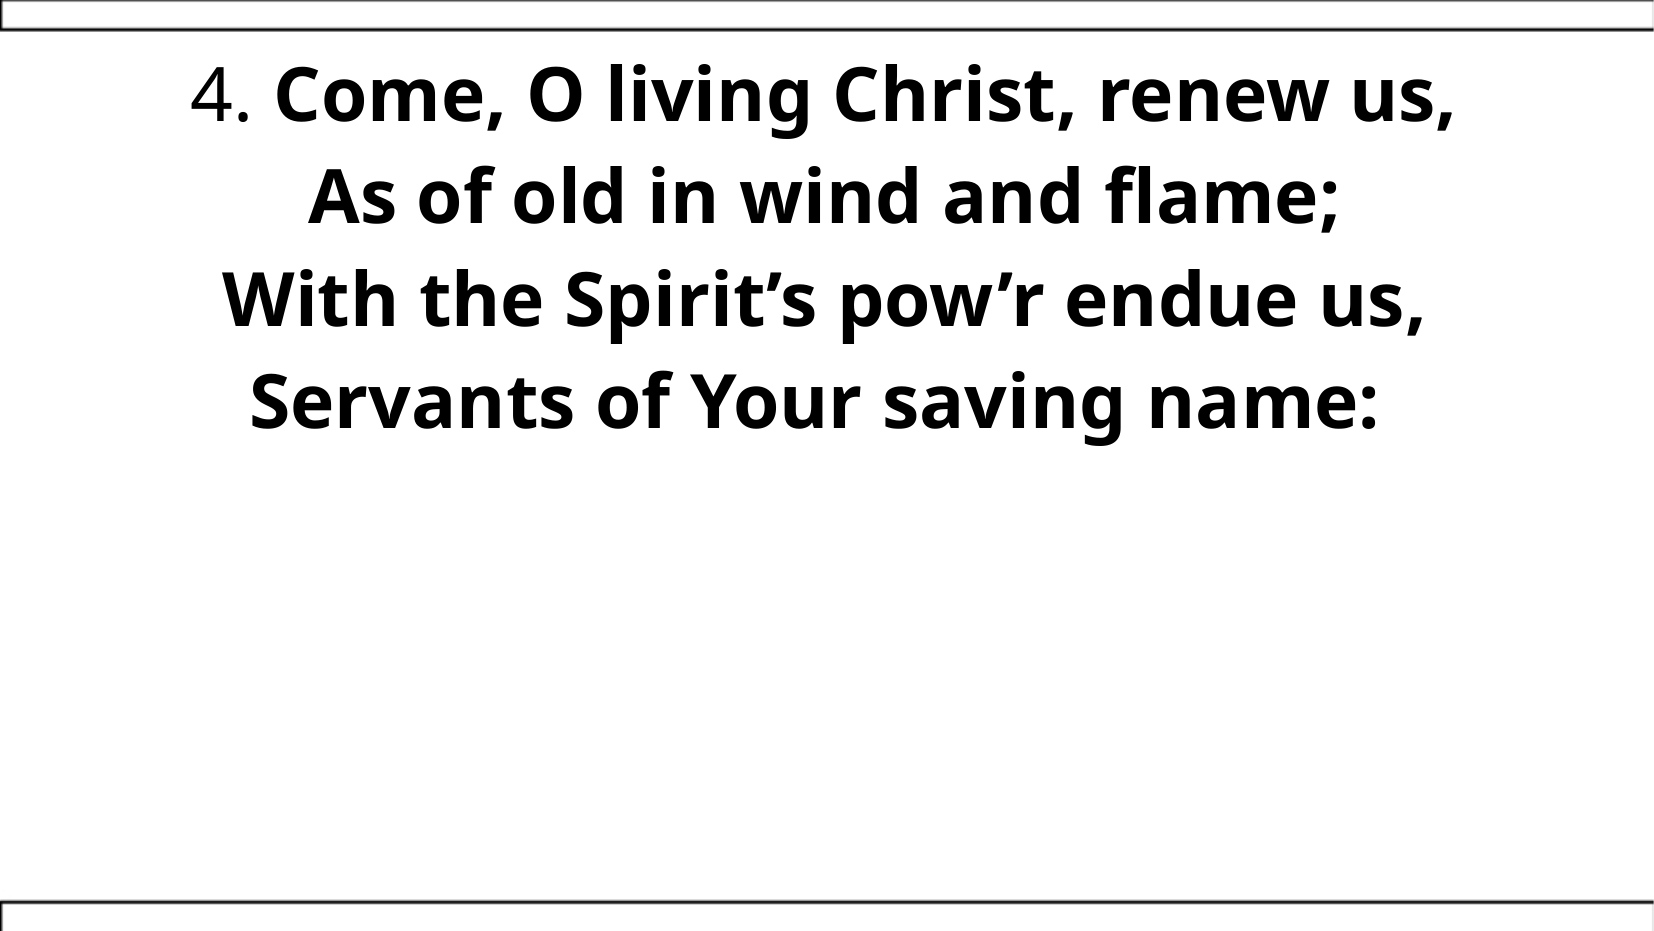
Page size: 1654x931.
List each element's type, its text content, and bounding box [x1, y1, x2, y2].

text_box 4. Come, O living Christ, renew us, As of old in wind and flame; With the Spirit’s pow’r endue us, Servants of Your saving name: [90, 33, 1561, 448]
picture [0, 0, 1654, 931]
